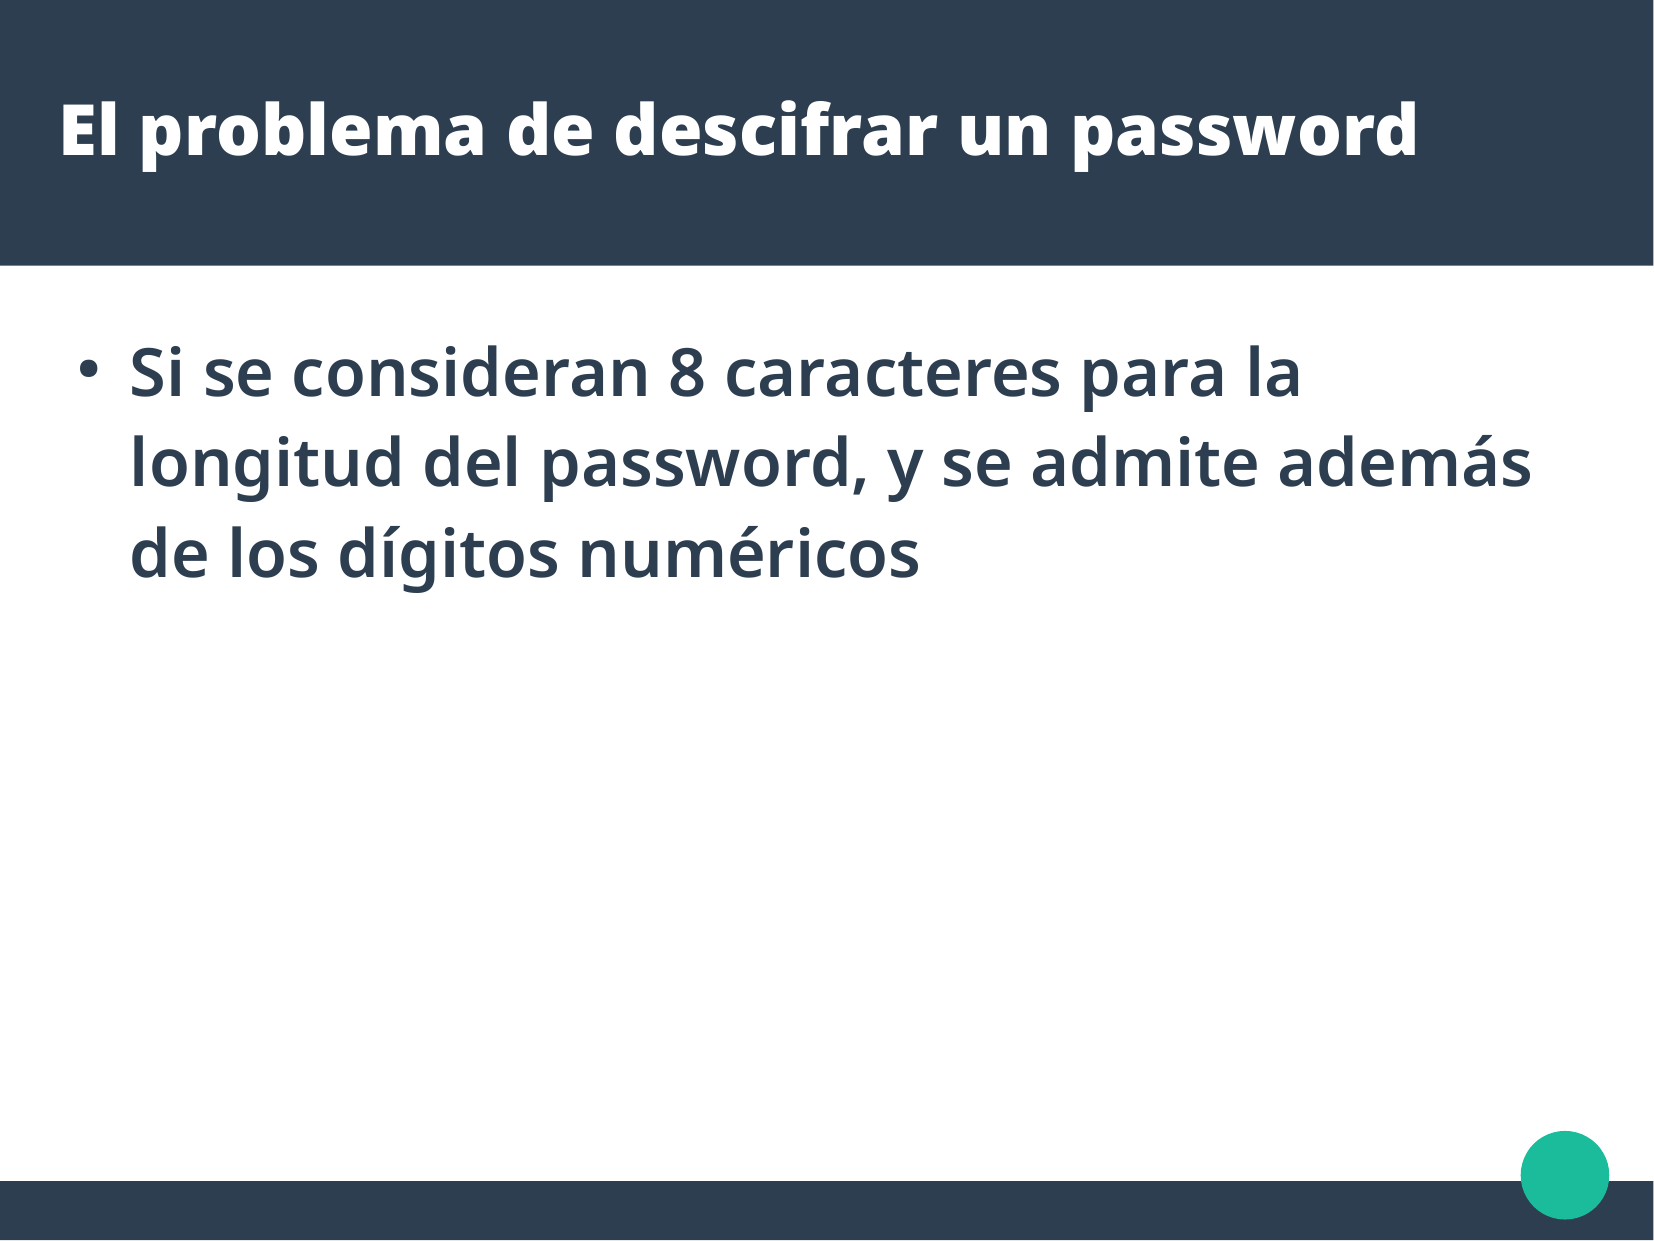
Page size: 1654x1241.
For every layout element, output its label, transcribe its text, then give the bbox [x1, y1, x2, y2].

title El problema de descifrar un password [59, 25, 1595, 231]
list Si se consideran 8 caracteres para la longitud del password, y se admite además de los dígitos numéricos [59, 324, 1595, 1152]
